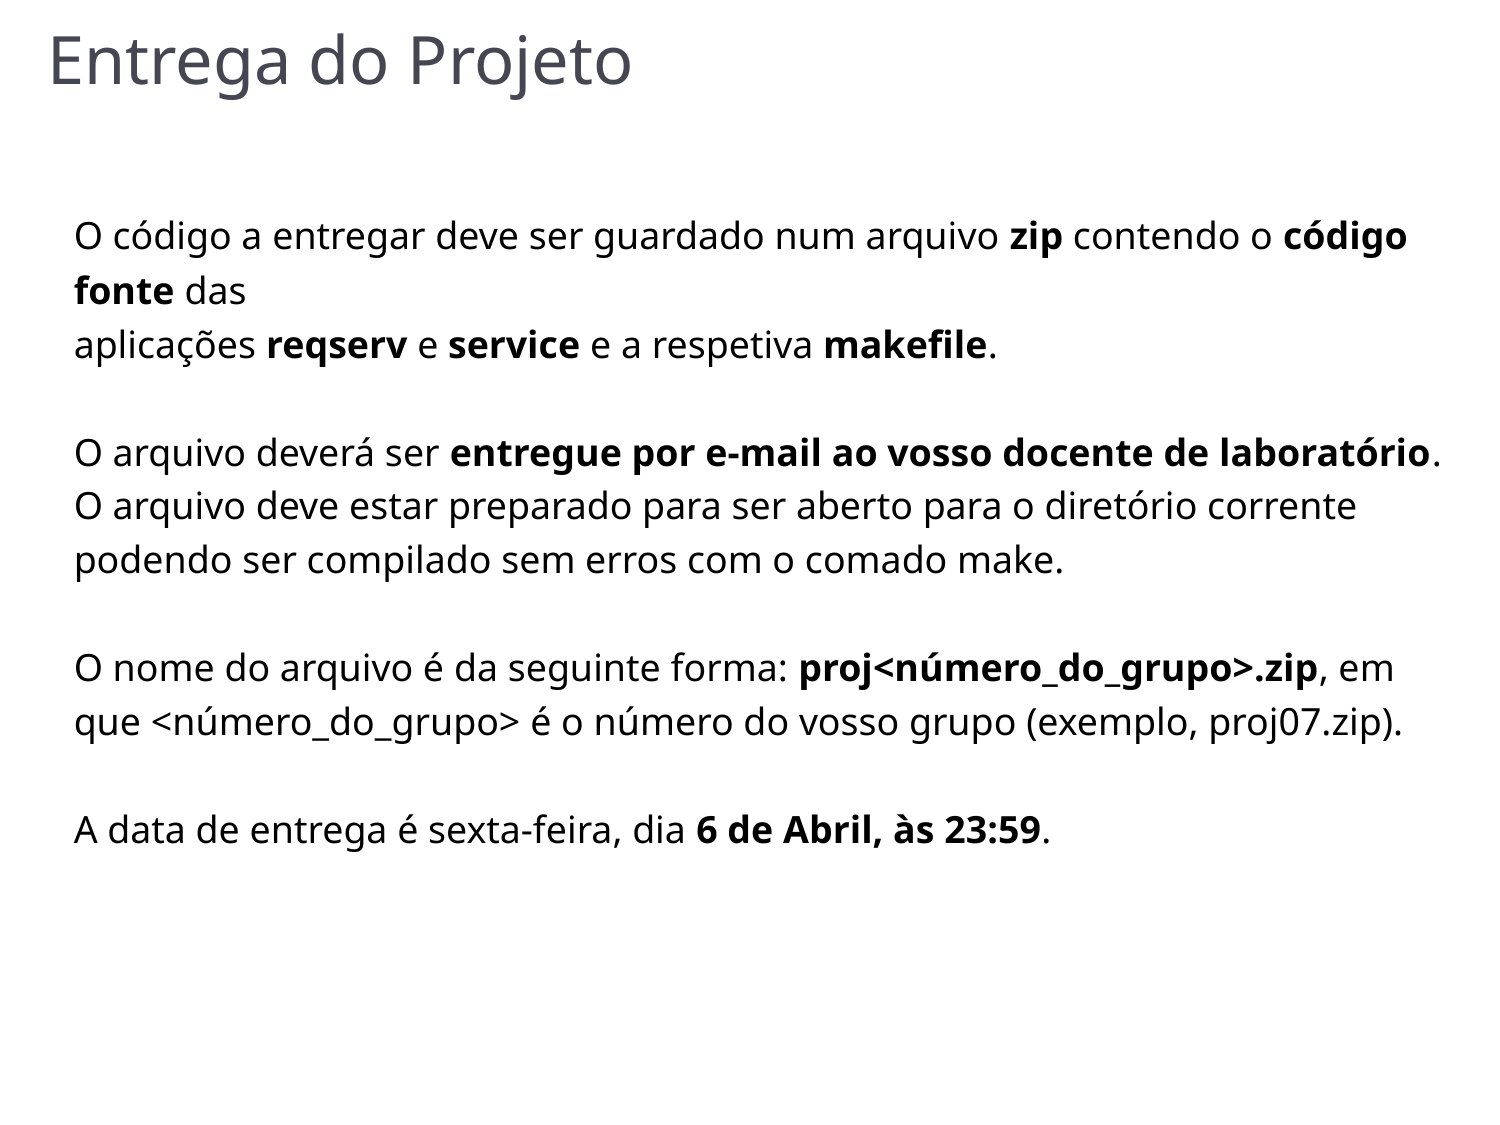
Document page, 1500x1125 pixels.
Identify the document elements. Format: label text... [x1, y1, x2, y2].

title Entrega do Projeto [0, 0, 1350, 106]
text_box O código a entregar deve ser guardado num arquivo zip contendo o código fonte das aplicações reqserv e service e a respetiva makefile. O arquivo deverá ser entregue por e-mail ao vosso docente de laboratório. O arquivo deve estar preparado para ser aberto para o diretório corrente podendo ser compilado sem erros com o comado make. O nome do arquivo é da seguinte forma: proj<número_do_grupo>.zip, em que <número_do_grupo> é o número do vosso grupo (exemplo, proj07.zip). A data de entrega é sexta-feira, dia 6 de Abril, às 23:59. [58, 196, 1477, 859]
